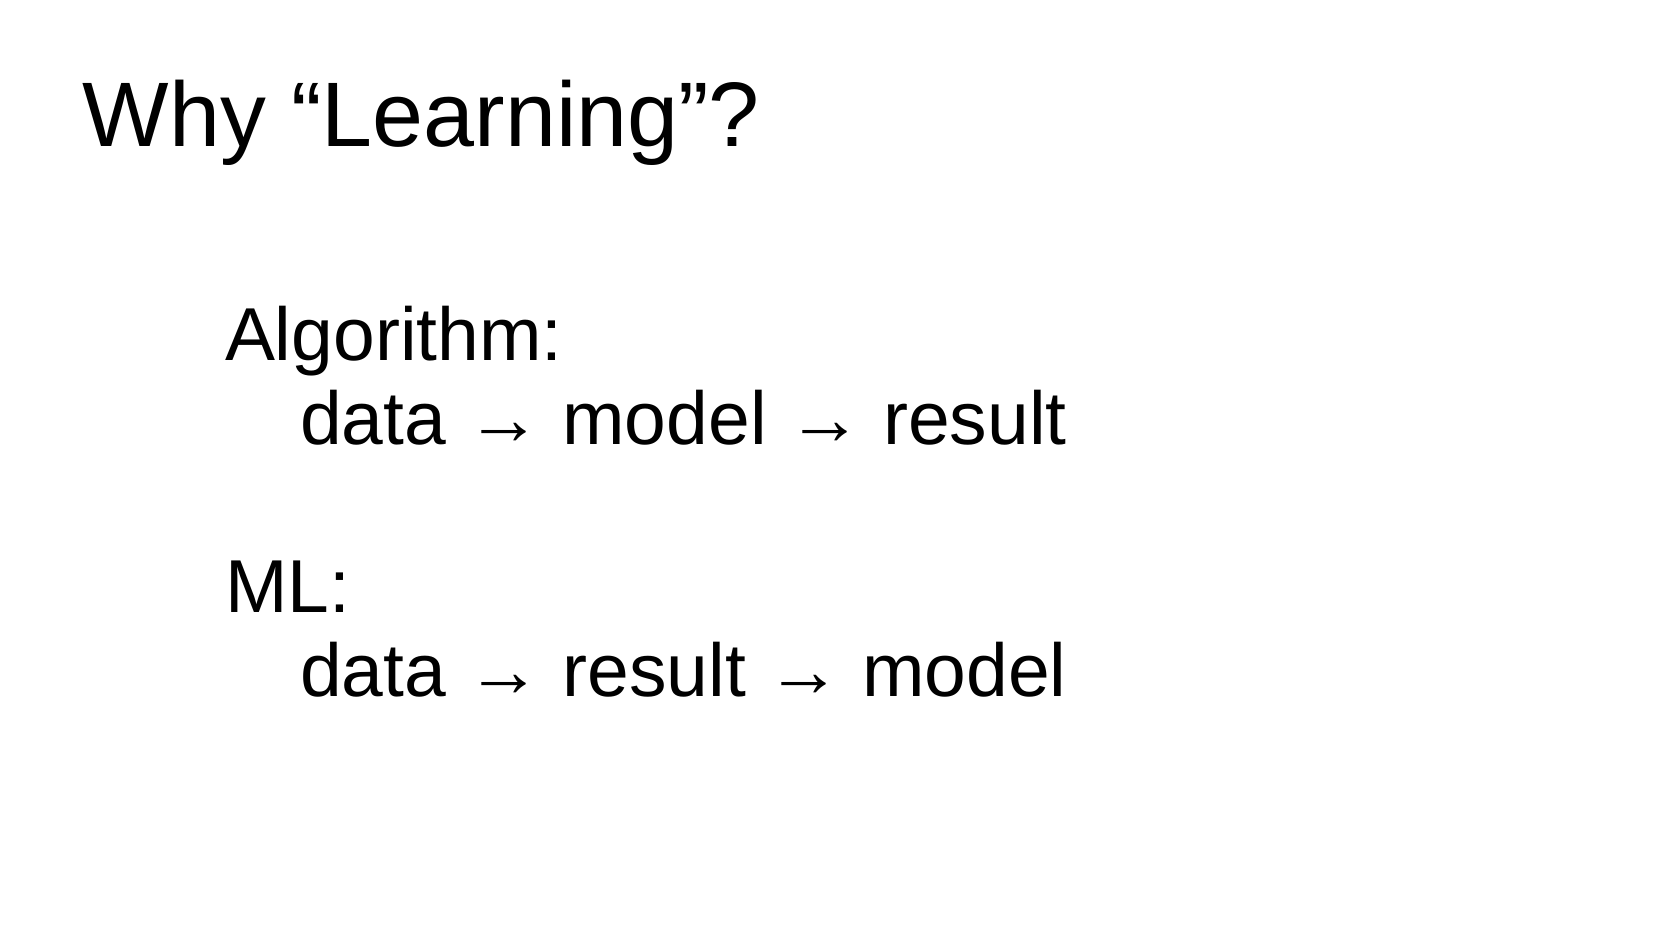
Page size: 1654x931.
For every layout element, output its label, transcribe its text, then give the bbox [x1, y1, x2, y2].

title Why “Learning”? [82, 37, 1571, 193]
title Algorithm: data → model → result ML: data → result → model [225, 245, 1571, 759]
